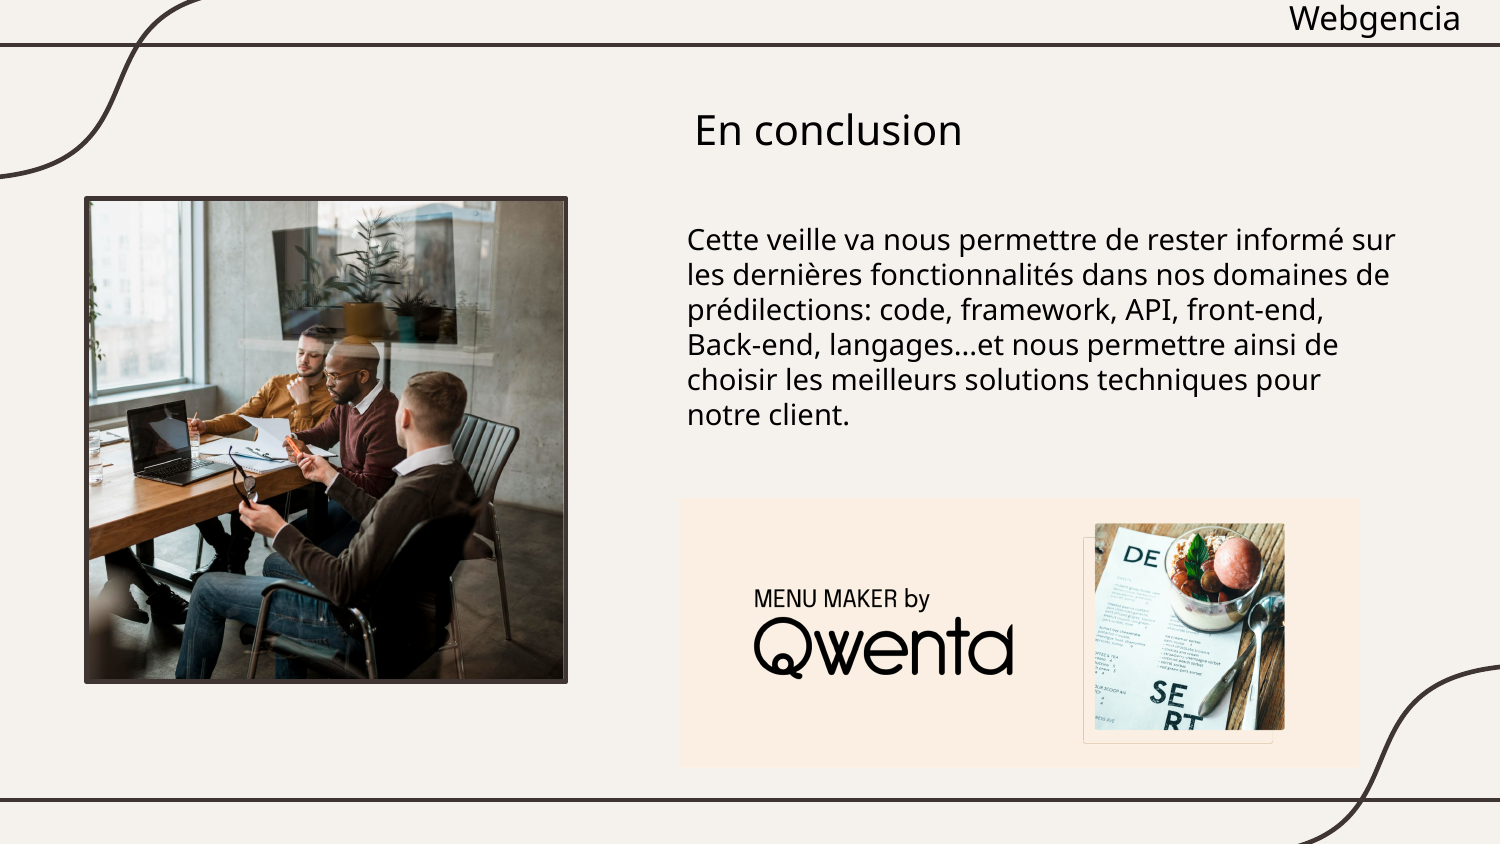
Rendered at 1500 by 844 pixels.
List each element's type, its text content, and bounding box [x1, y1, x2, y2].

picture [679, 498, 1359, 768]
picture [88, 200, 564, 680]
title En conclusion [679, 88, 1241, 153]
text_box Webgencia [1250, 0, 1500, 42]
text_box Cette veille va nous permettre de rester informé sur les dernières fonctionnalités dans nos domaines de prédilections: code, framework, API, front-end, Back-end, langages...et nous permettre ainsi de choisir les meilleurs solutions techniques pour notre client. [671, 206, 1418, 534]
